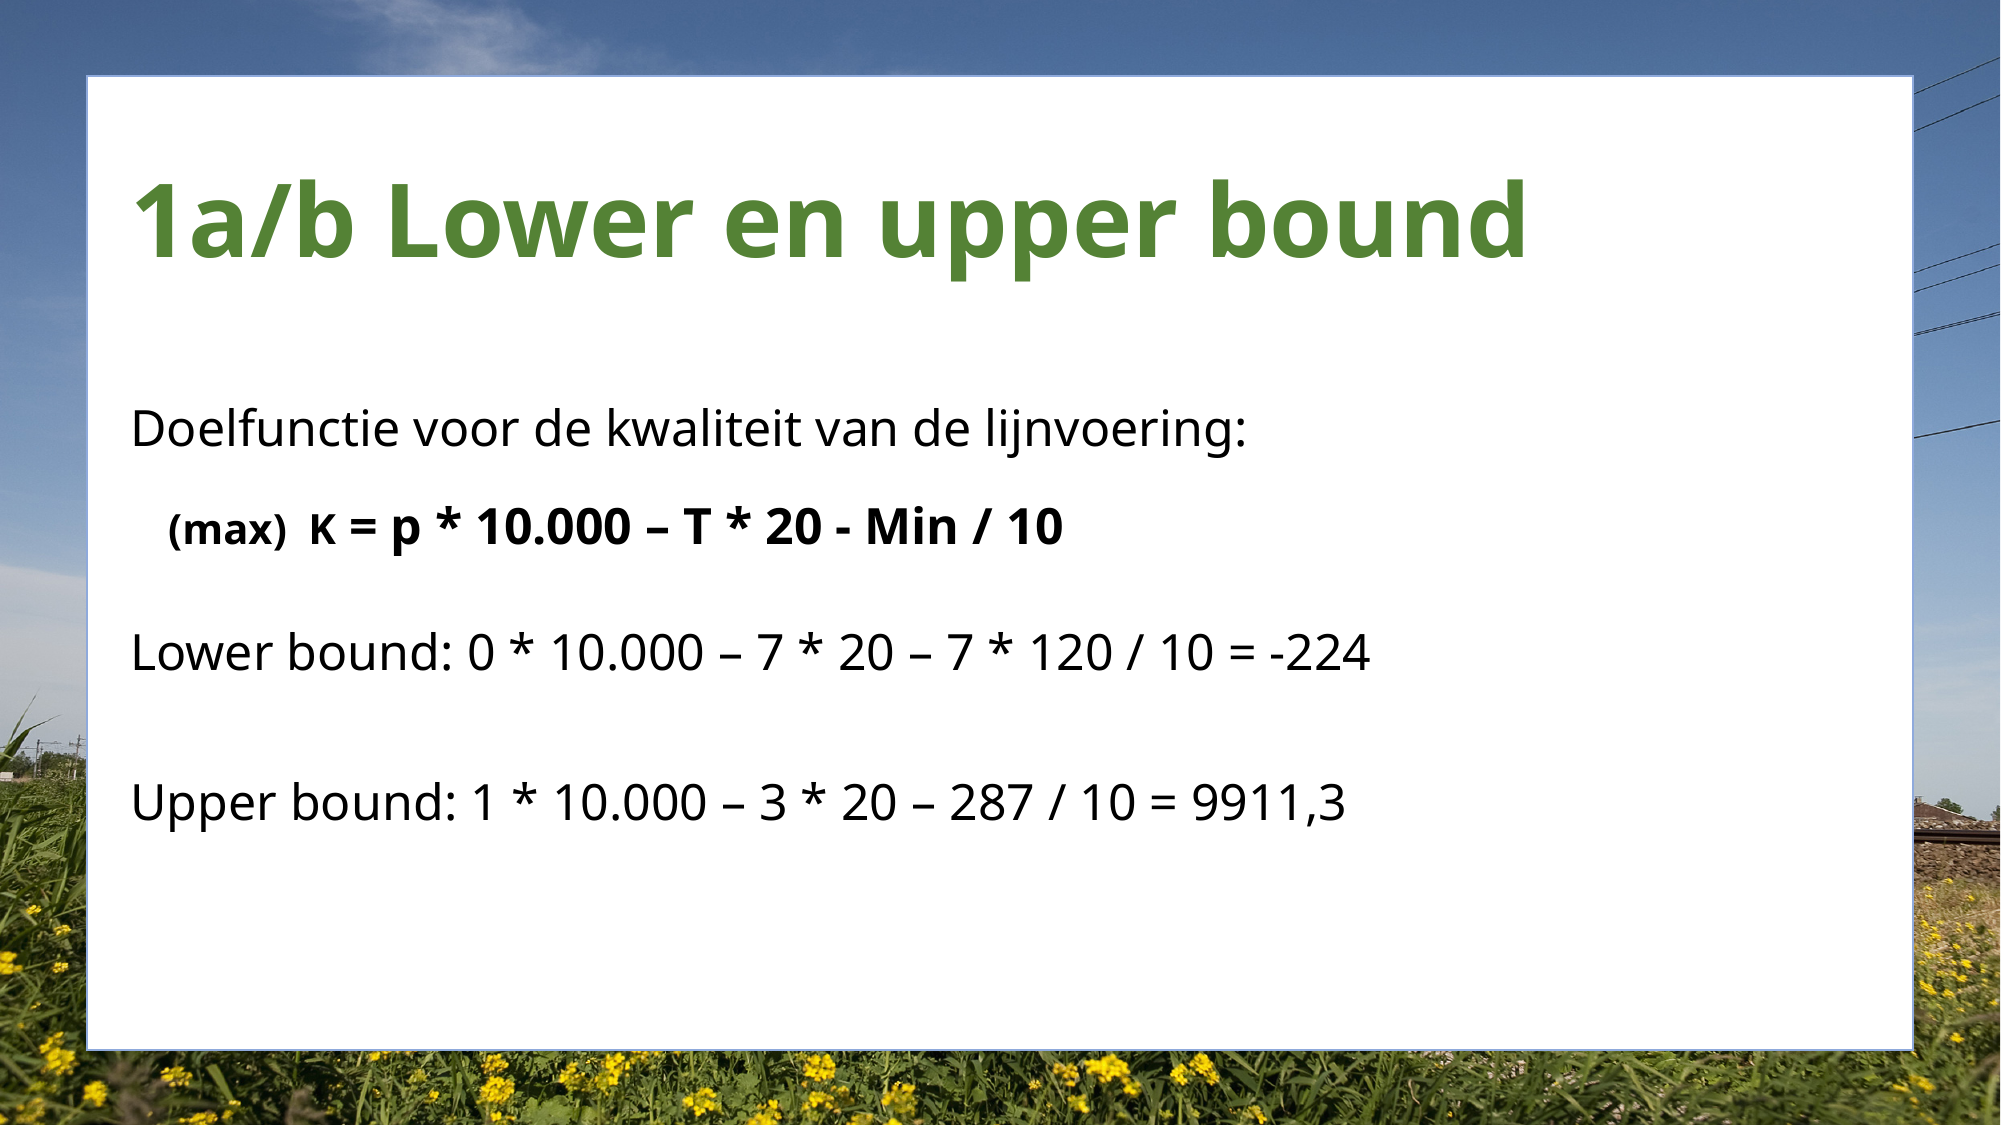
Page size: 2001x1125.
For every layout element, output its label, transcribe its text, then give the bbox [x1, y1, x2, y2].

list Doelfunctie voor de kwaliteit van de lijnvoering: Lower bound: 0 * 10.000 – 7 * 20 – 7 * 120 / 10 = -224 Upper bound: 1 * 10.000 – 3 * 20 – 287 / 10 = 9911,3 [115, 395, 1913, 1049]
title 1a/b Lower en upper bound [115, 115, 1841, 334]
text_box [87, 76, 1913, 1050]
text_box (max) K = p * 10.000 – T * 20 - Min / 10 [153, 486, 1442, 563]
